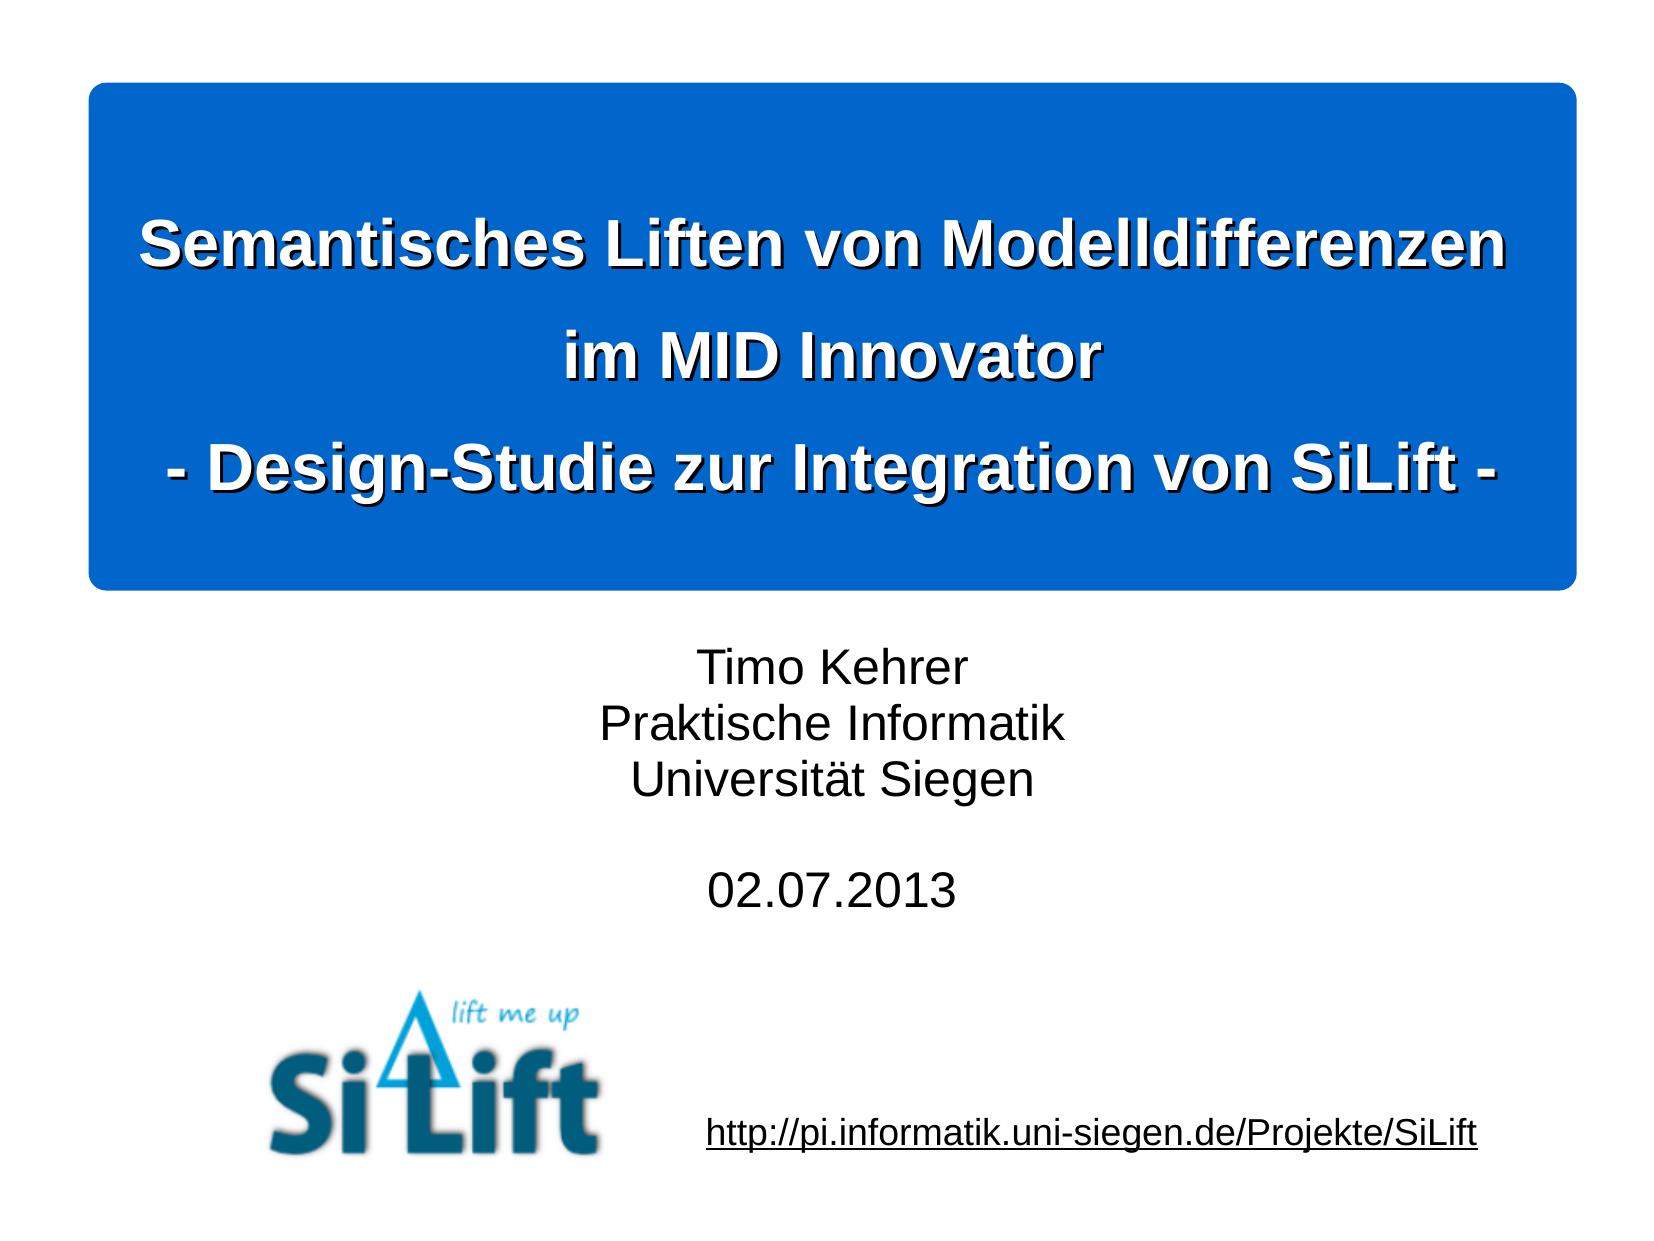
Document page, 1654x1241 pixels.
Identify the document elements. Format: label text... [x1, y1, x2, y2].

picture [259, 963, 609, 1182]
subtitle Semantisches Liften von Modelldifferenzen im MID Innovator - Design-Studie zur Integration von SiLift - [88, 82, 1577, 591]
text_box Timo Kehrer Praktische Informatik Universität Siegen 02.07.2013 [94, 631, 1571, 1108]
text_box http://pi.informatik.uni-siegen.de/Projekte/SiLift [690, 1104, 1583, 1162]
